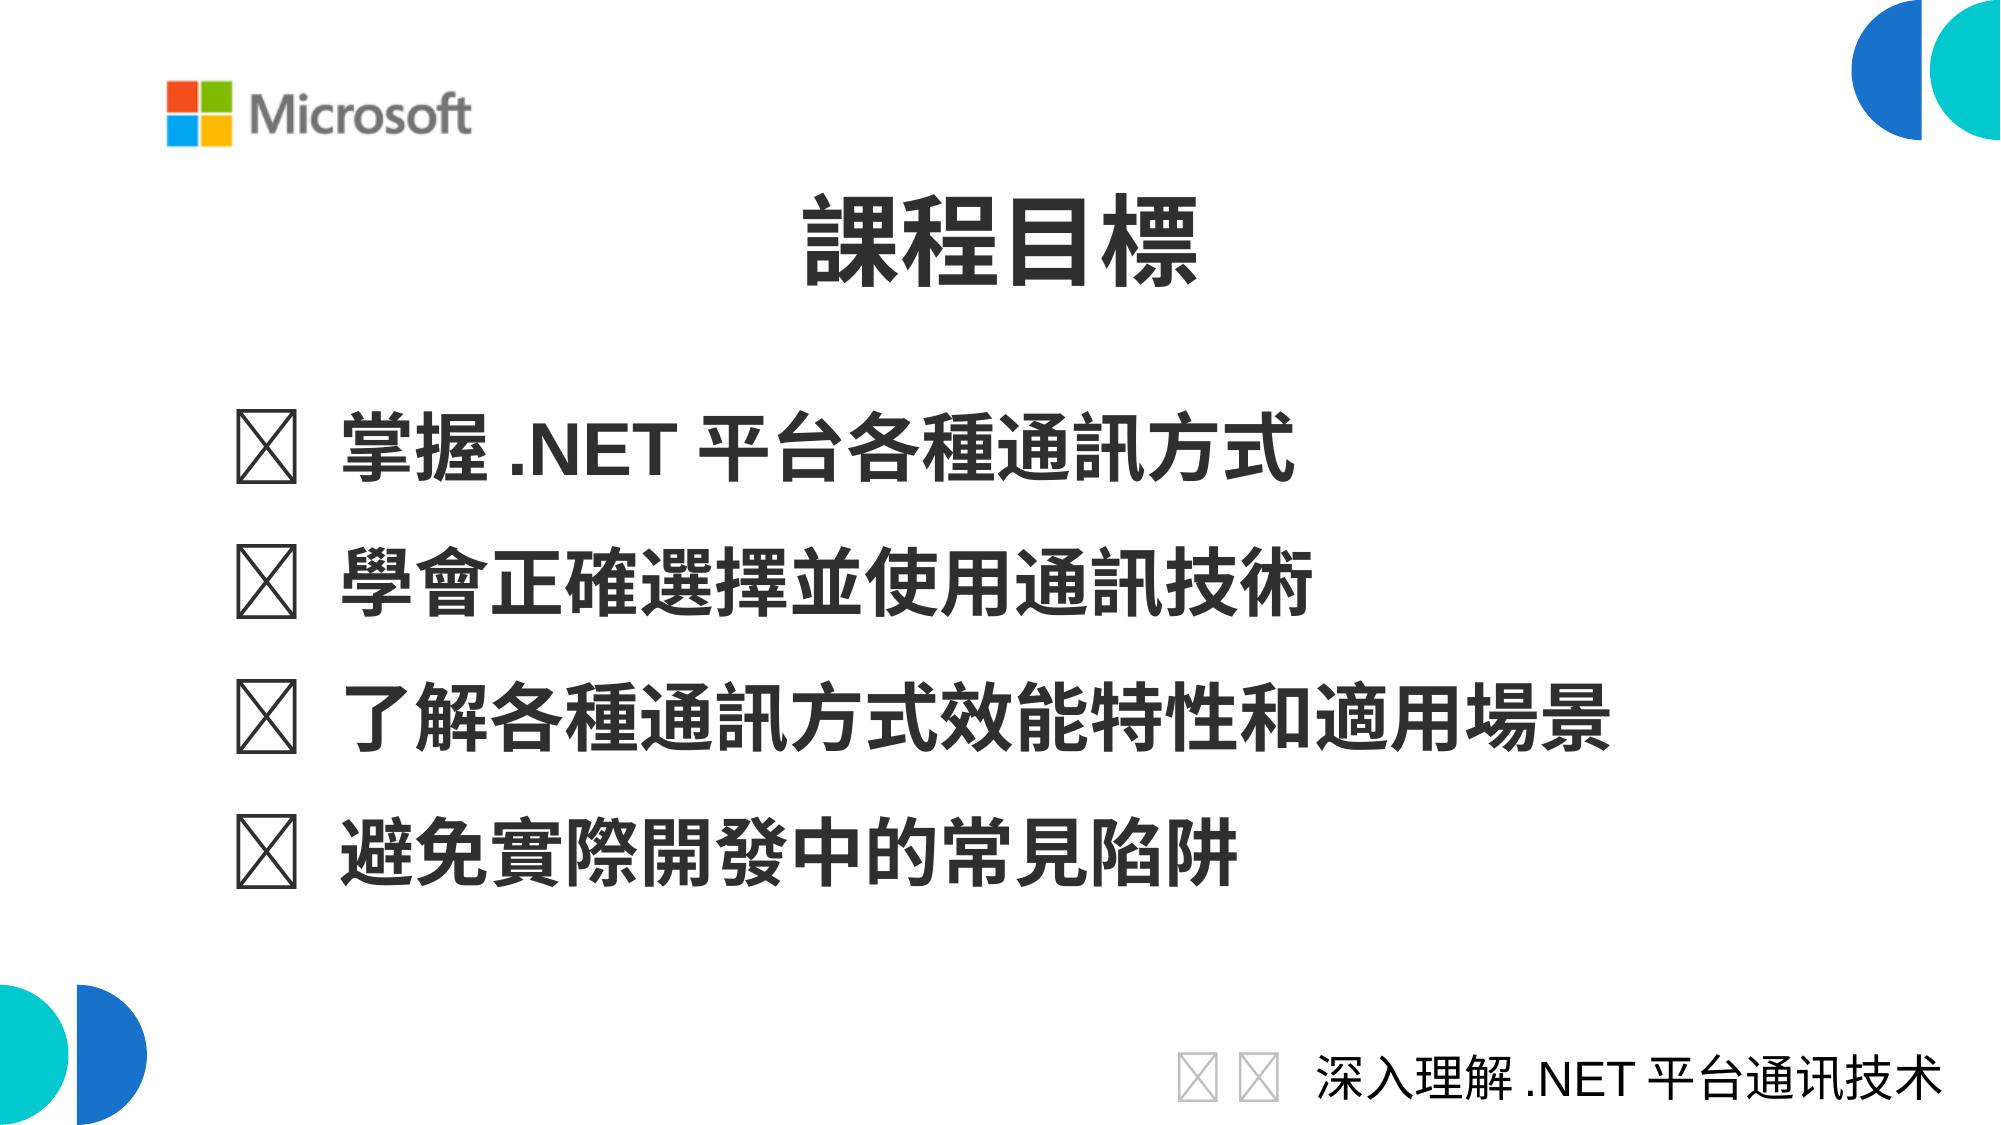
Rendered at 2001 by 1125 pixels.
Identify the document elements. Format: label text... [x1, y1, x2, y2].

title 課程目標 [138, 145, 1862, 332]
subtitle 🚀 🚀 深入理解.NET平台通讯技术 [1173, 1046, 1952, 1107]
text_box ✅ 掌握.NET平台各種通訊方式 ✅ 學會正確選擇並使用通訊技術 ✅ 了解各種通訊方式效能特性和適用場景 ✅ 避免實際開發中的常見陷阱 [215, 348, 1862, 781]
picture [85, 41, 552, 189]
